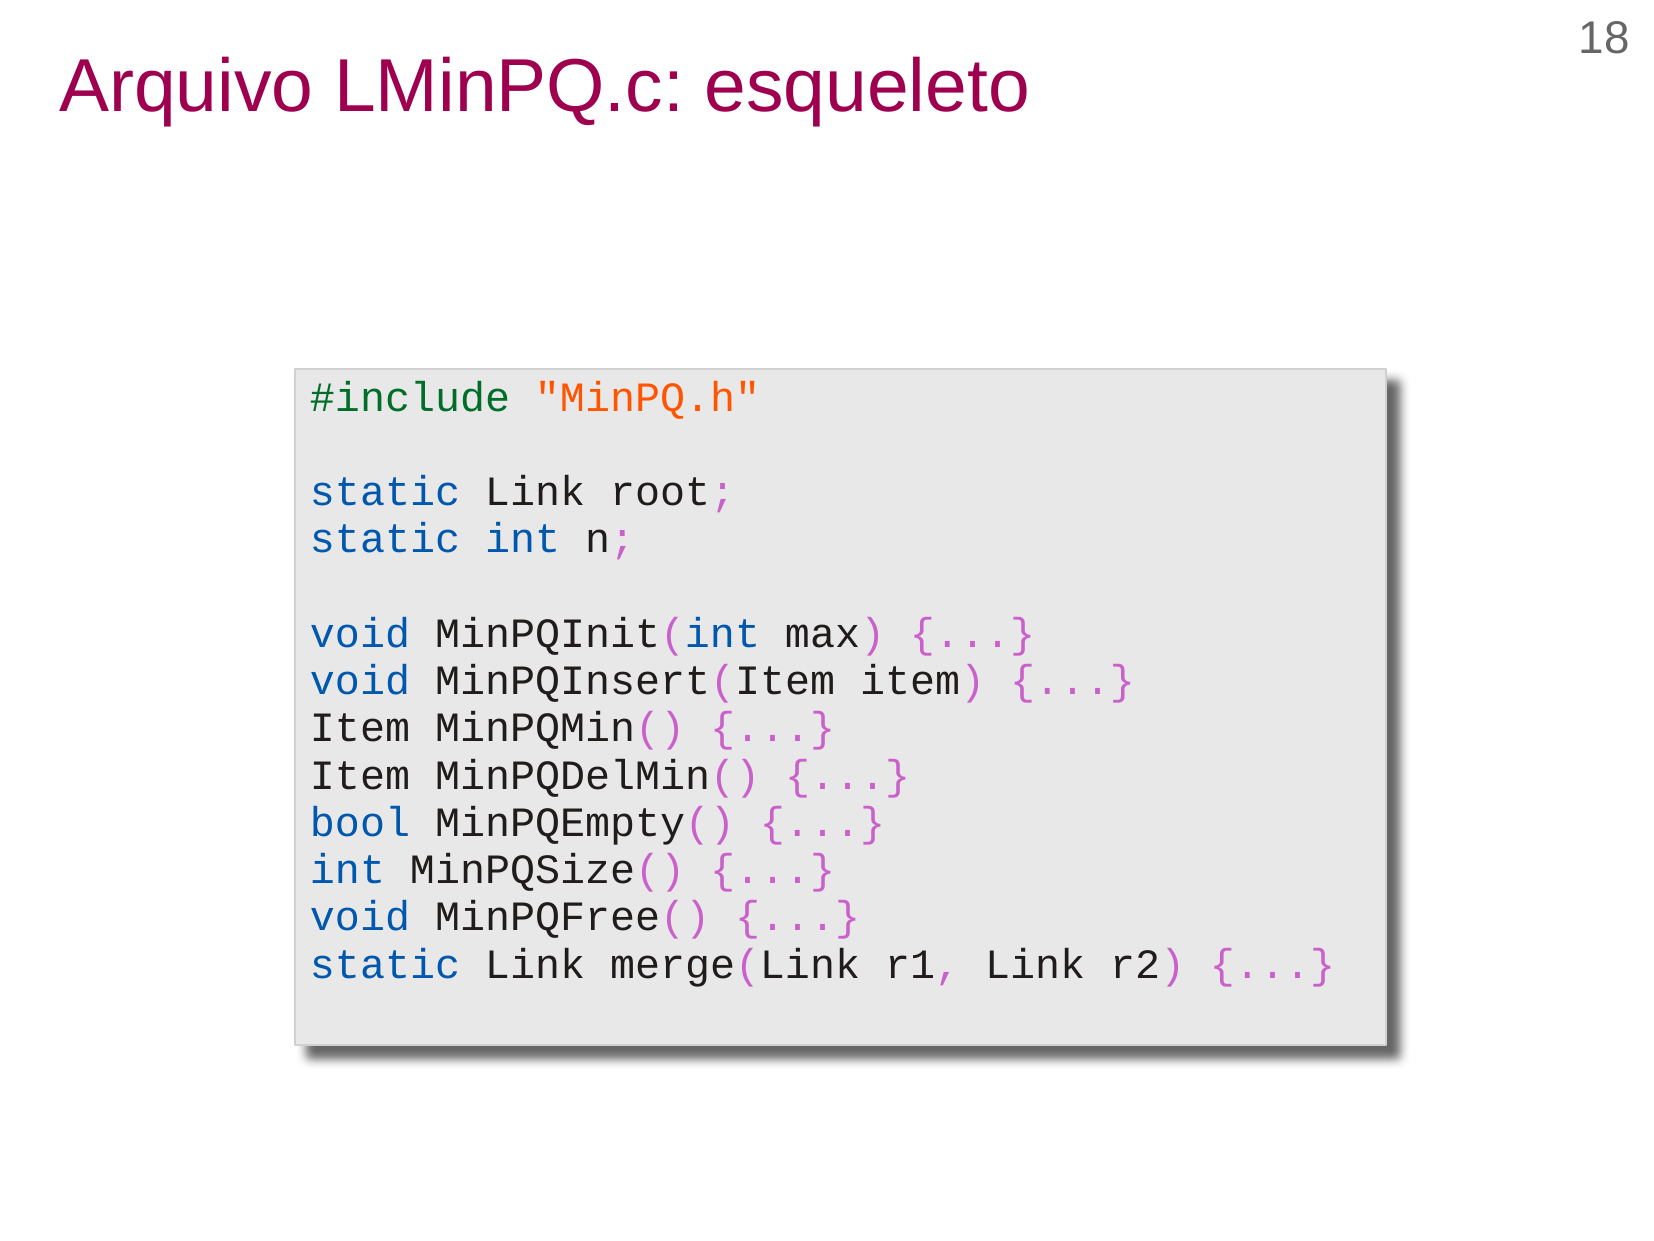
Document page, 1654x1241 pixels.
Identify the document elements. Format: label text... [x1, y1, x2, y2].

text_box #include "MinPQ.h" static Link root; static int n; void MinPQInit(int max) {...} void MinPQInsert(Item item) {...} Item MinPQMin() {...} Item MinPQDelMin() {...} bool MinPQEmpty() {...} int MinPQSize() {...} void MinPQFree() {...} static Link merge(Link r1, Link r2) {...} [295, 369, 1386, 1046]
title Arquivo LMinPQ.c: esqueleto [59, 29, 1595, 148]
